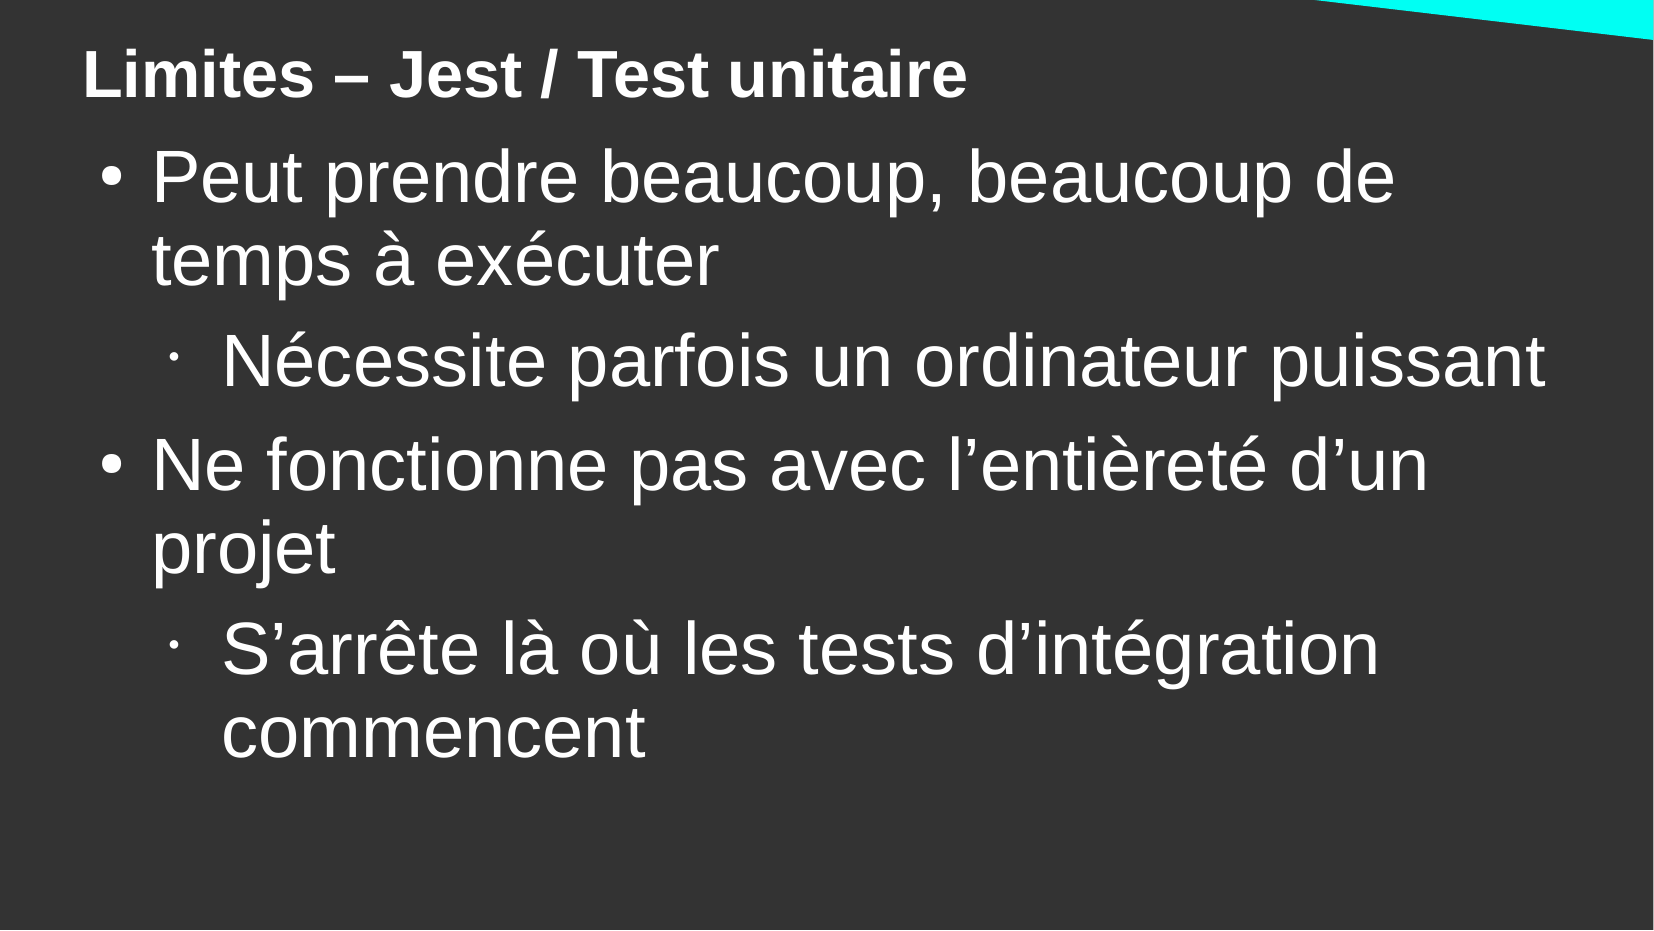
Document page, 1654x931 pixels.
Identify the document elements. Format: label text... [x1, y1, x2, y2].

title Limites – Jest / Test unitaire [82, 37, 1571, 112]
list Peut prendre beaucoup, beaucoup de temps à exécuter Nécessite parfois un ordinateur puissant Ne fonctionne pas avec l’entièreté d’un projet S’arrête là où les tests d’intégration commencent [80, 135, 1619, 780]
text_box [1314, 0, 1654, 41]
